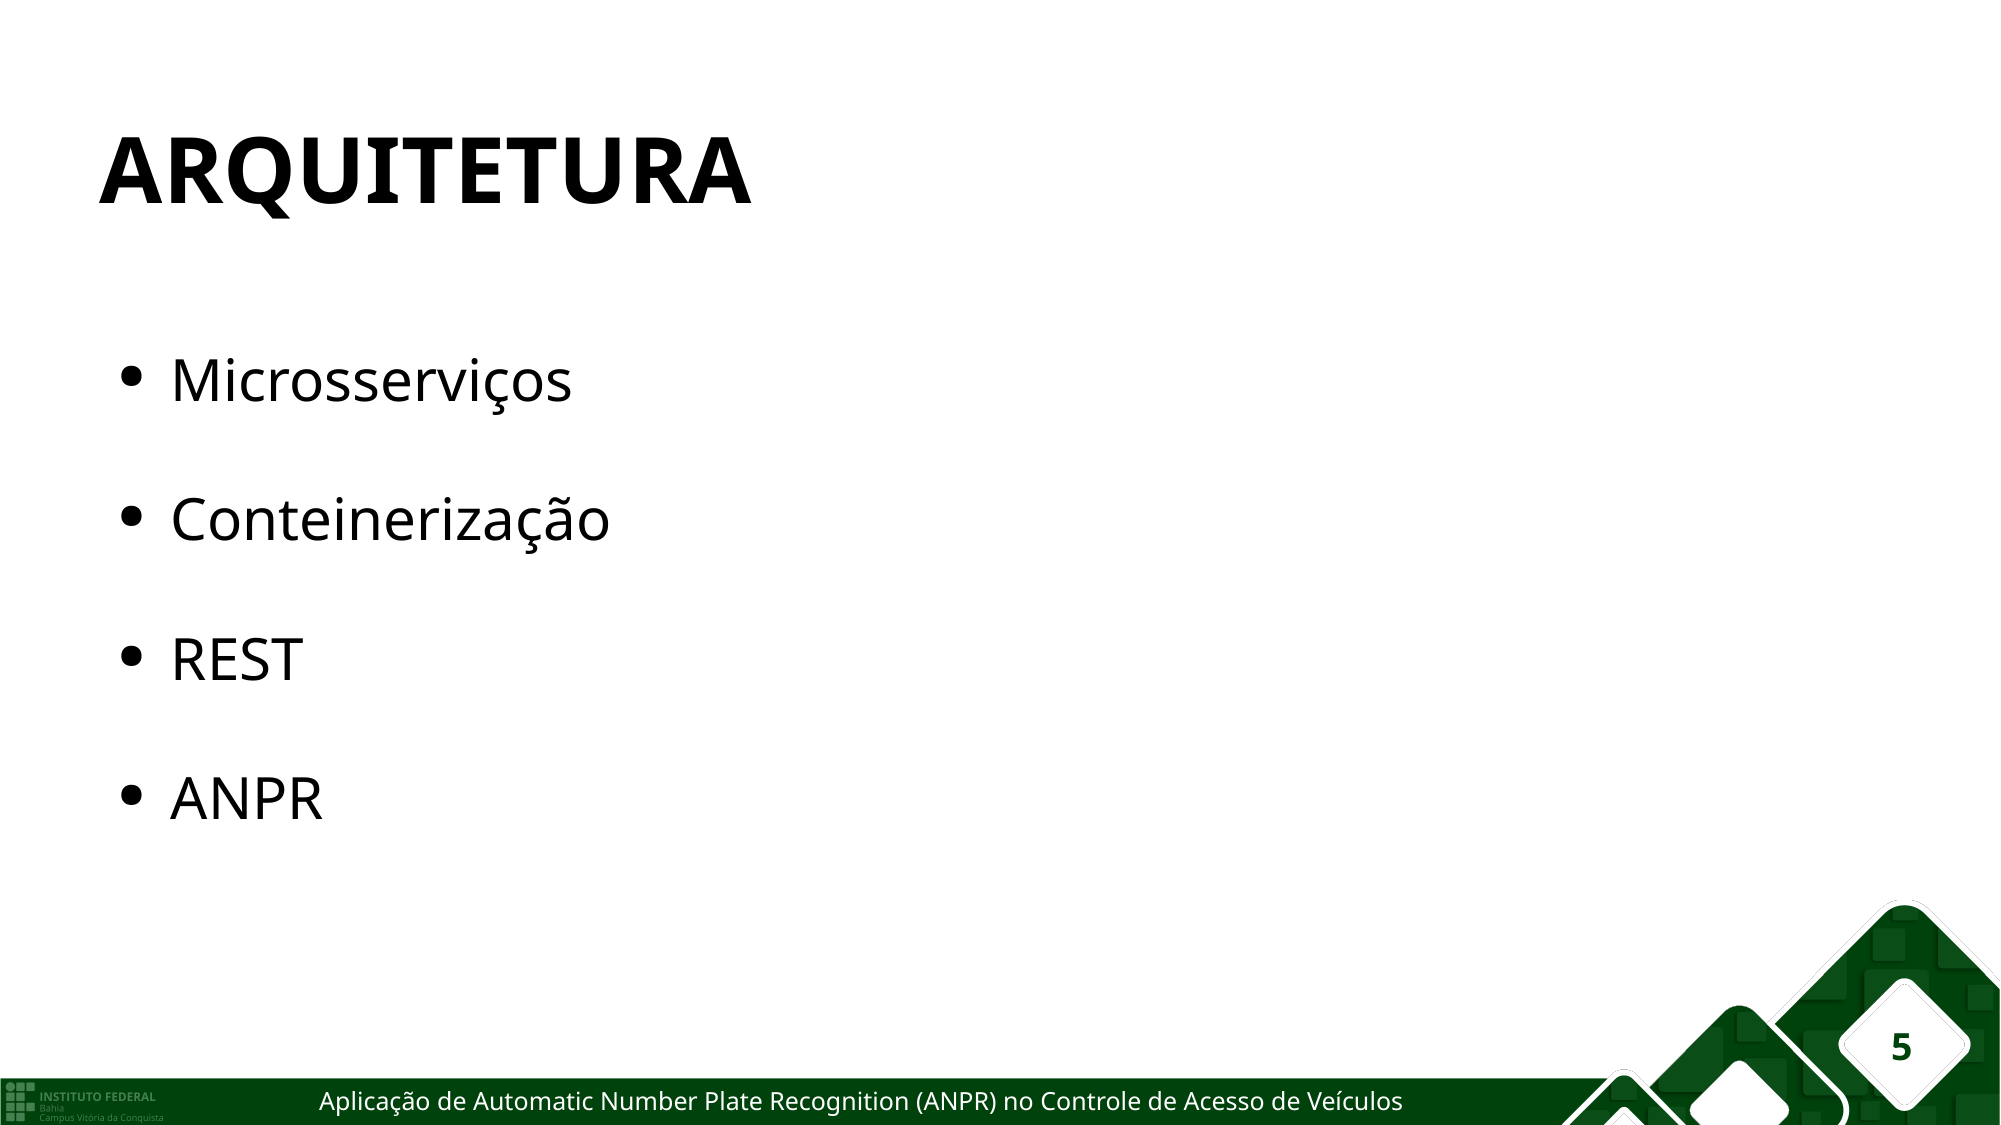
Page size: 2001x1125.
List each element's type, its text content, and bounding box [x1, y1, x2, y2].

title ARQUITETURA [99, 59, 1900, 277]
list Microsserviços Conteinerização REST ANPR [99, 299, 1900, 1014]
picture [0, 900, 2000, 1125]
